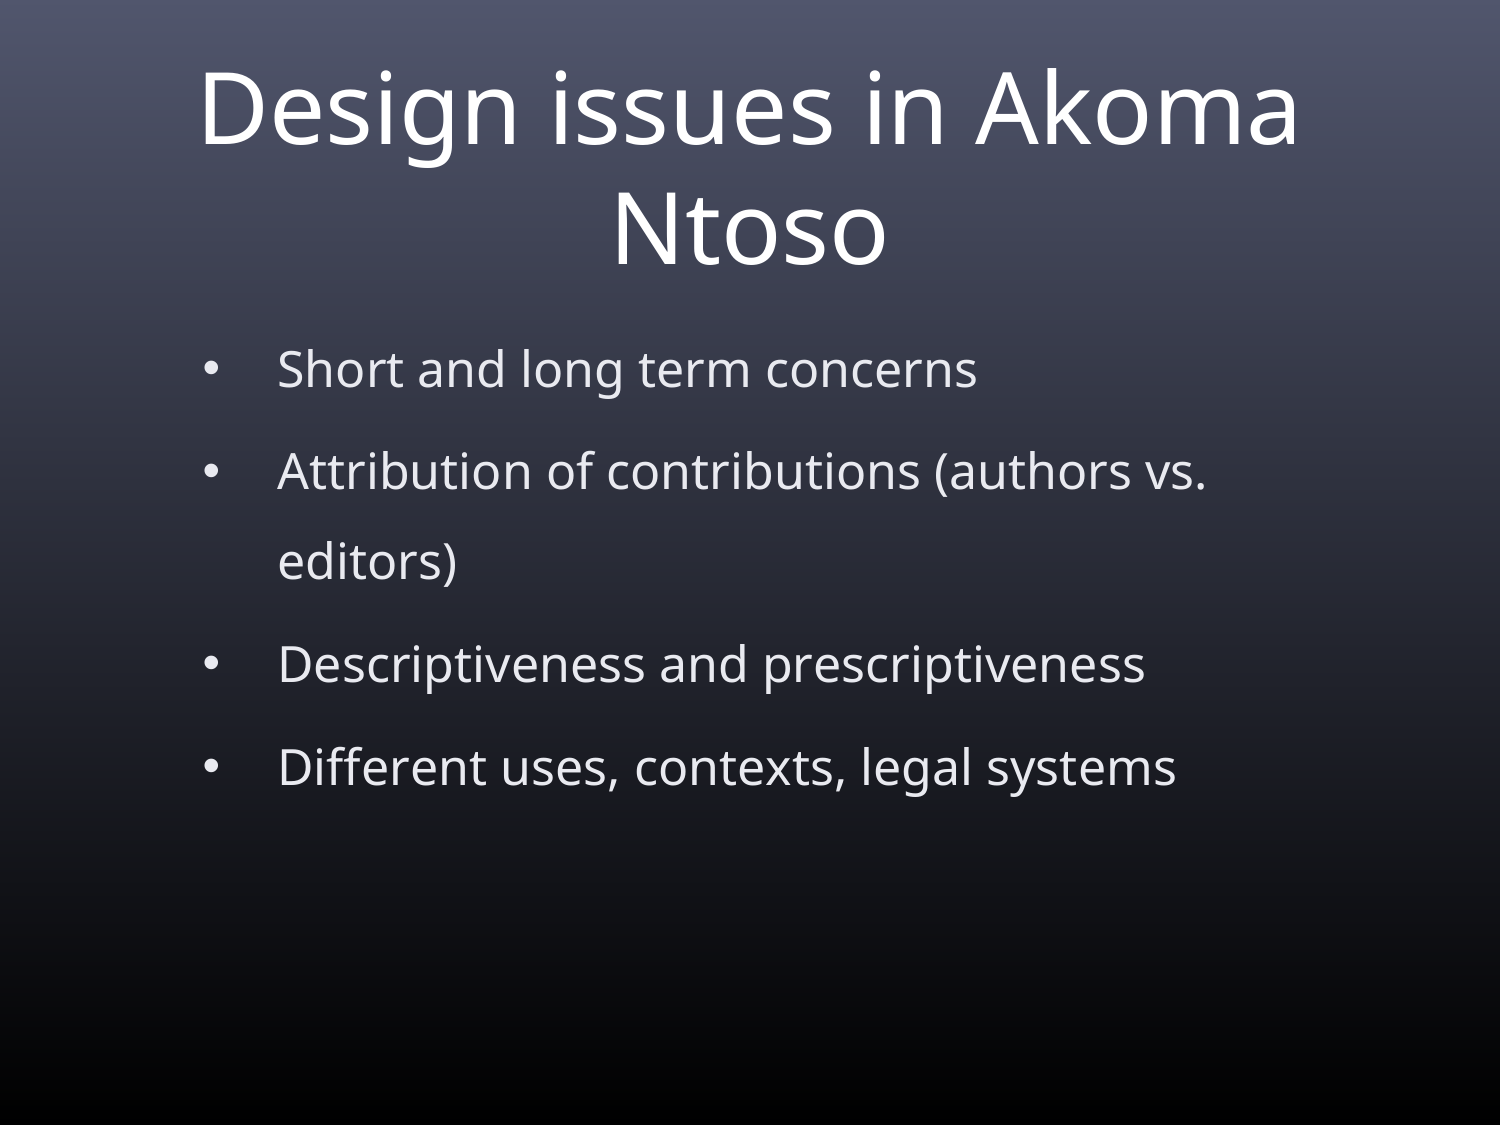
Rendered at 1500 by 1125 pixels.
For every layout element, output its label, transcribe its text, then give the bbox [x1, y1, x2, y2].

text_box Short and long term concerns Attribution of contributions (authors vs. editors) Descriptiveness and prescriptiveness Different uses, contexts, legal systems [187, 299, 1366, 803]
title Design issues in Akoma Ntoso [112, 37, 1388, 293]
